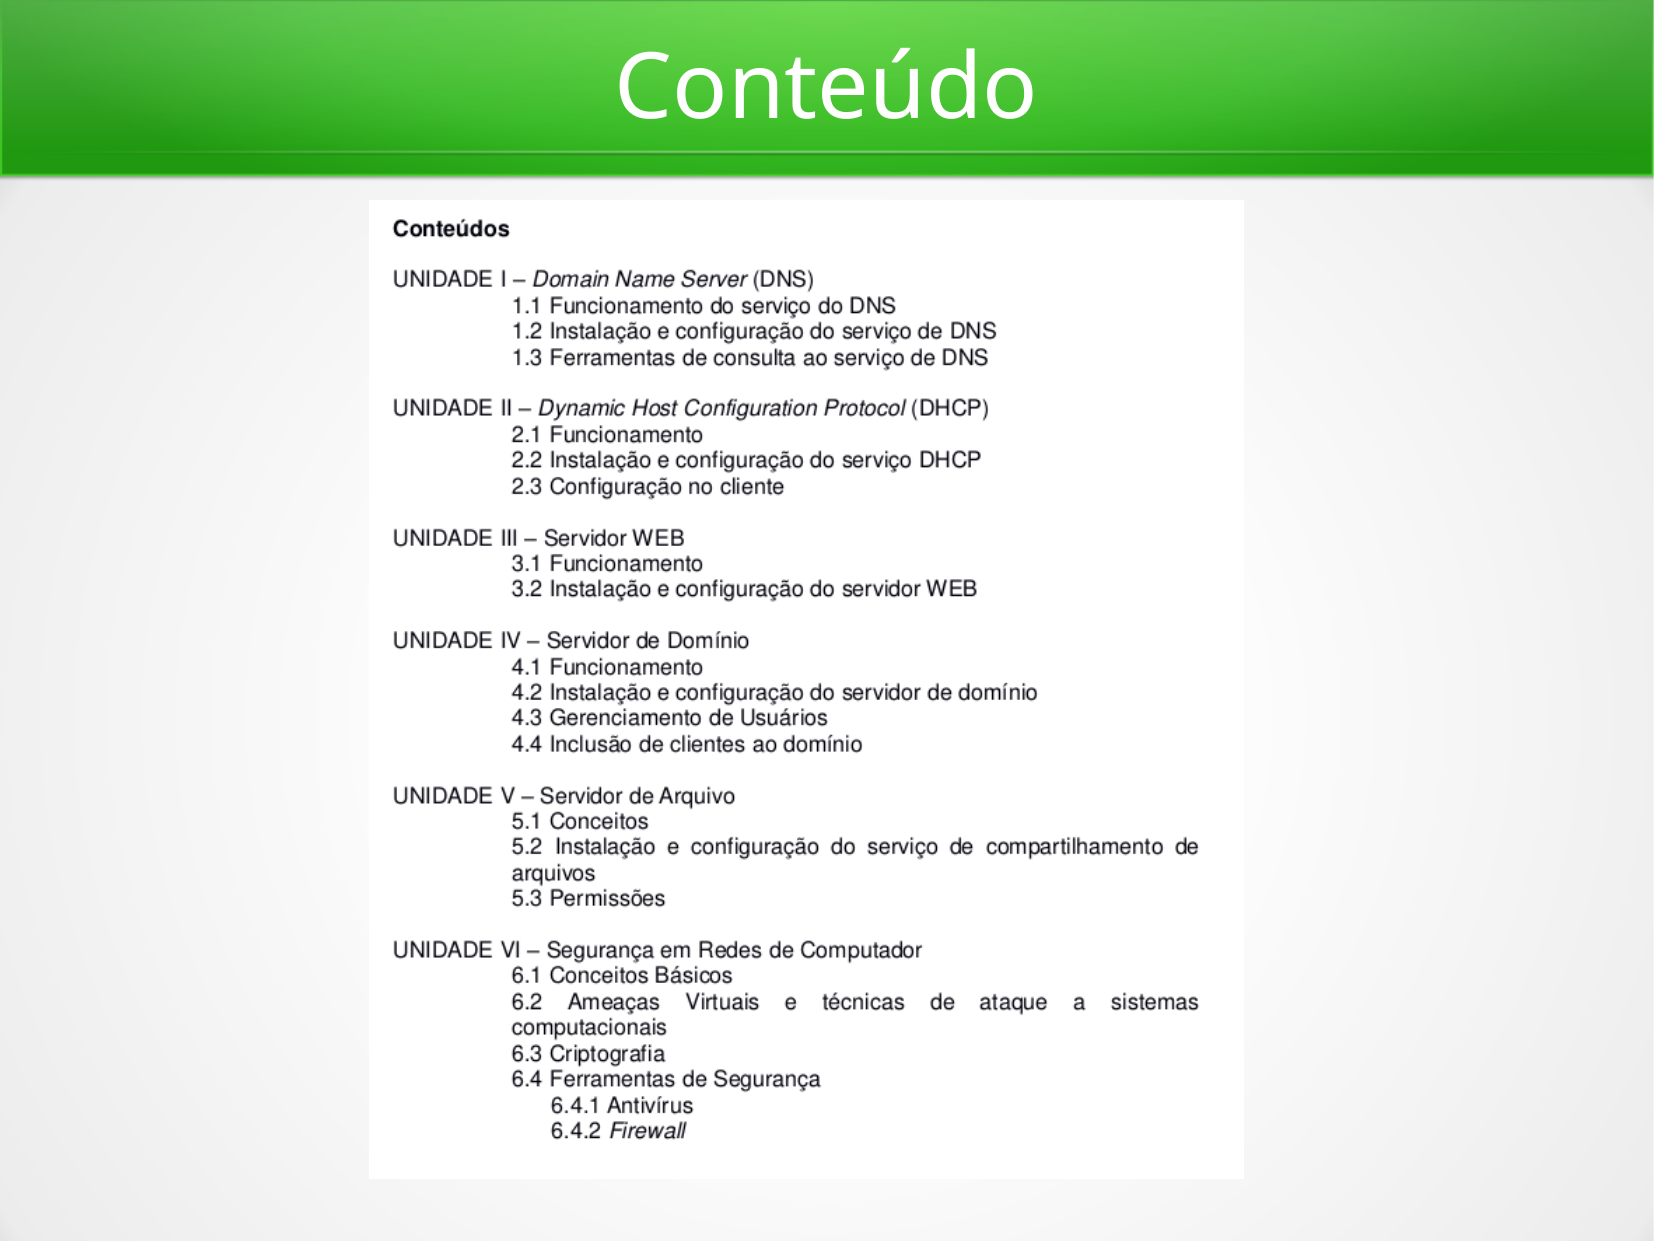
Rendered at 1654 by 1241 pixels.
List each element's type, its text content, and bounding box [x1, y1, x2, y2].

picture [0, 0, 1654, 1241]
title Conteúdo [82, 11, 1571, 154]
